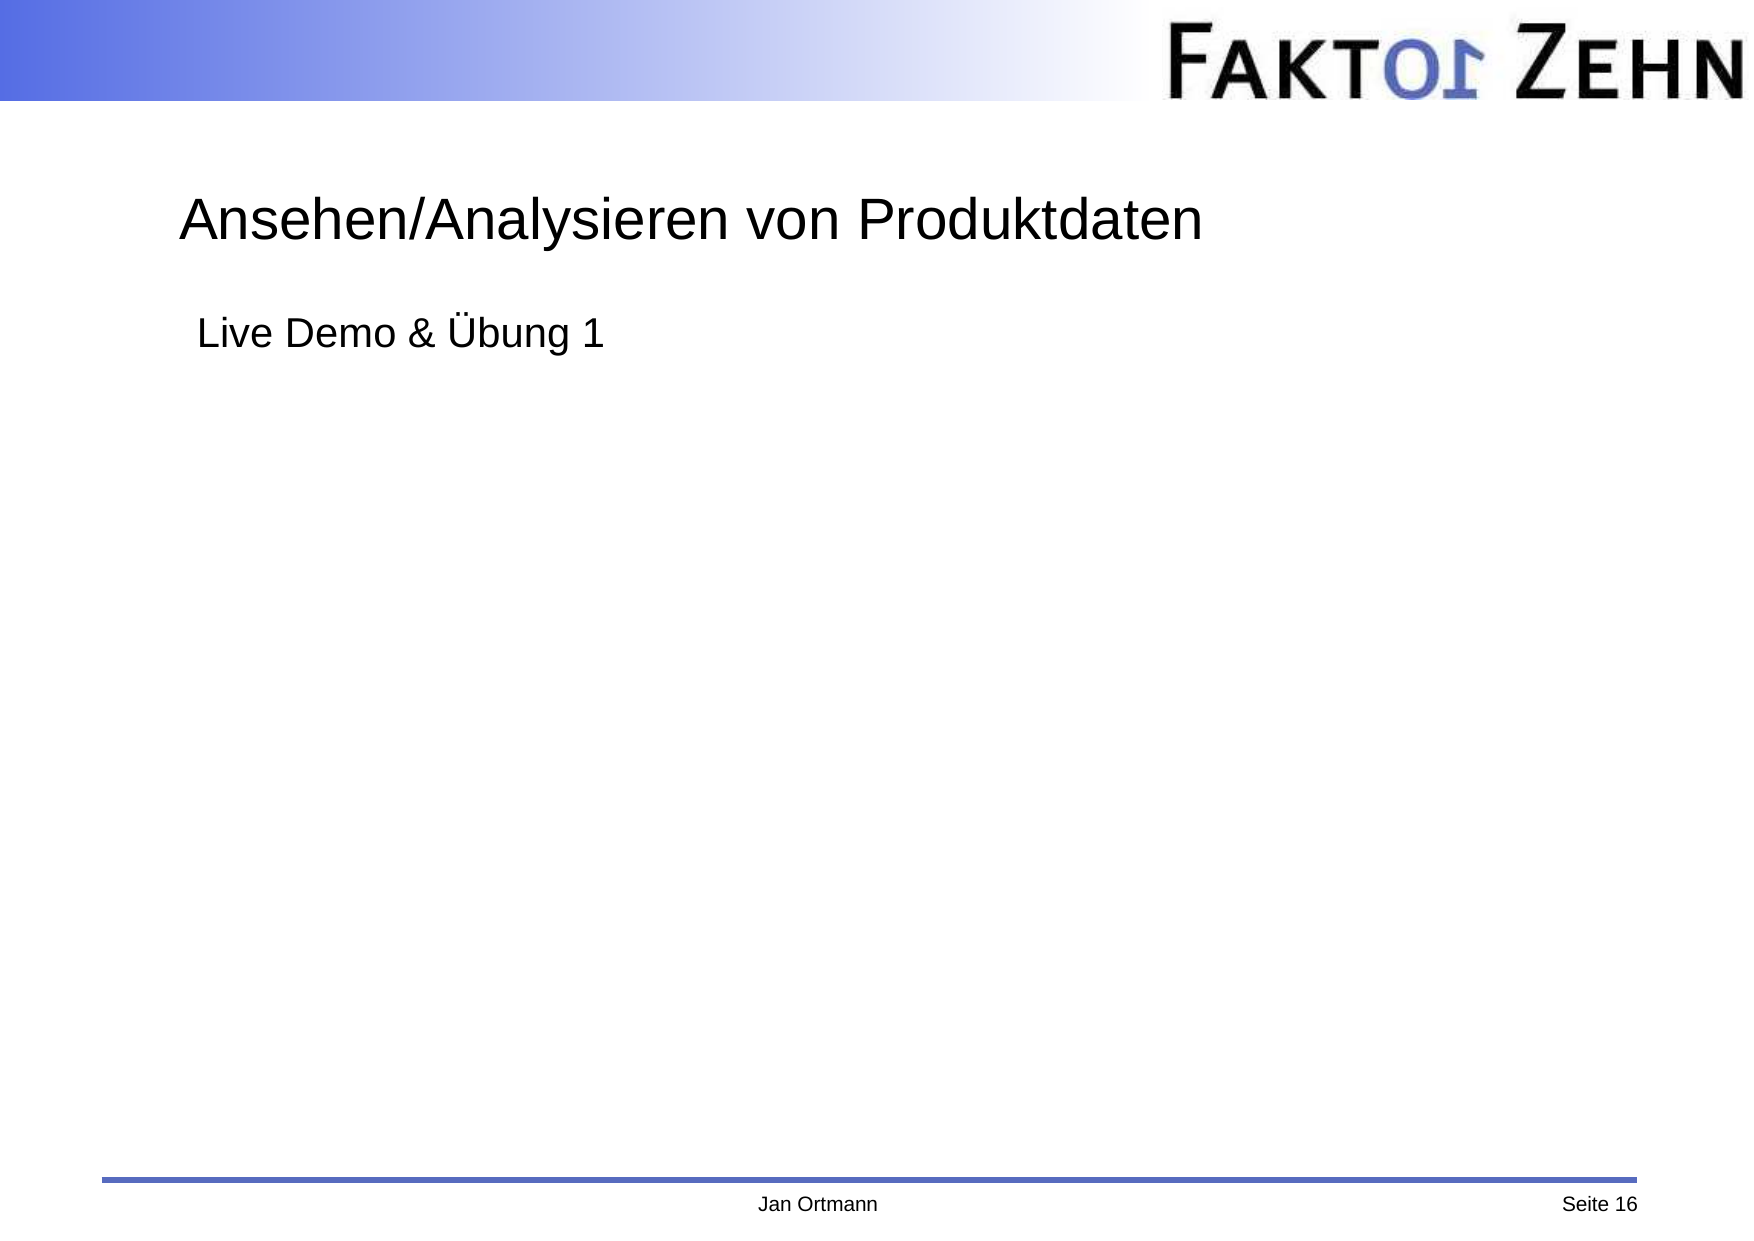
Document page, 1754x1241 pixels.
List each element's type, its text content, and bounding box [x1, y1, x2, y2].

list Live Demo & Übung 1 [179, 310, 1576, 1078]
title Ansehen/Analysieren von Produktdaten [179, 142, 1576, 296]
picture [1162, 7, 1752, 100]
